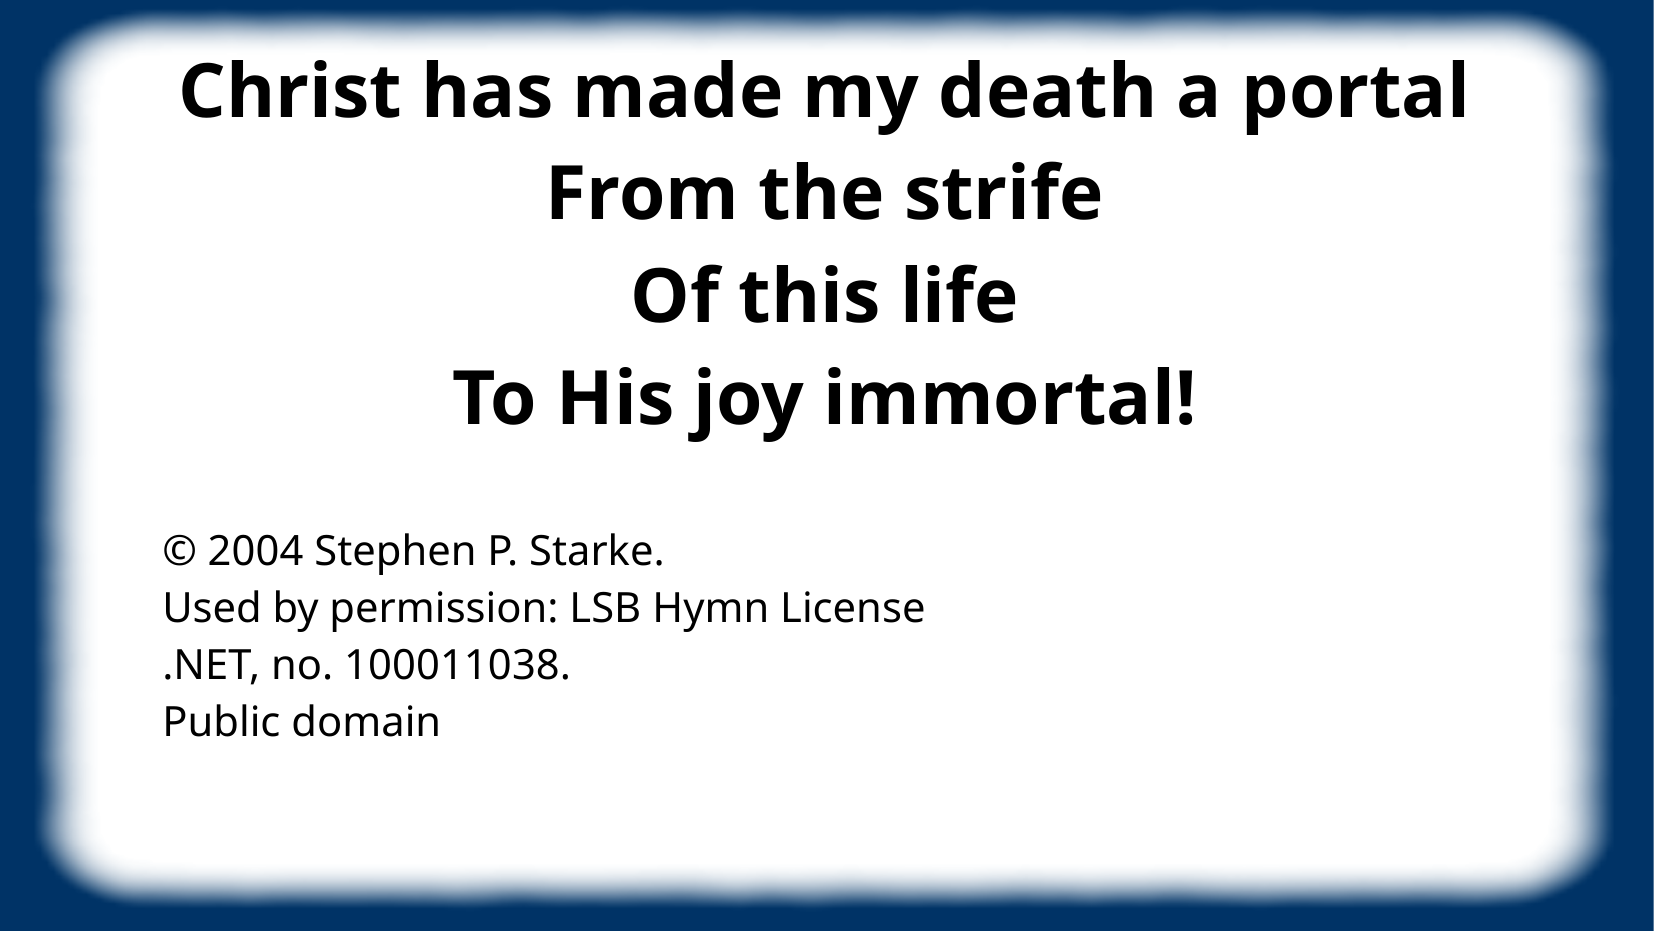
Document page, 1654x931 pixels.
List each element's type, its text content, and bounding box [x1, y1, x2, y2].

text_box Christ has made my death a portal From the strife Of this life To His joy immortal! © 2004 Stephen P. Starke. Used by permission: LSB Hymn License .NET, no. 100011038. Public domain [75, 30, 1576, 878]
picture [0, 0, 1654, 931]
